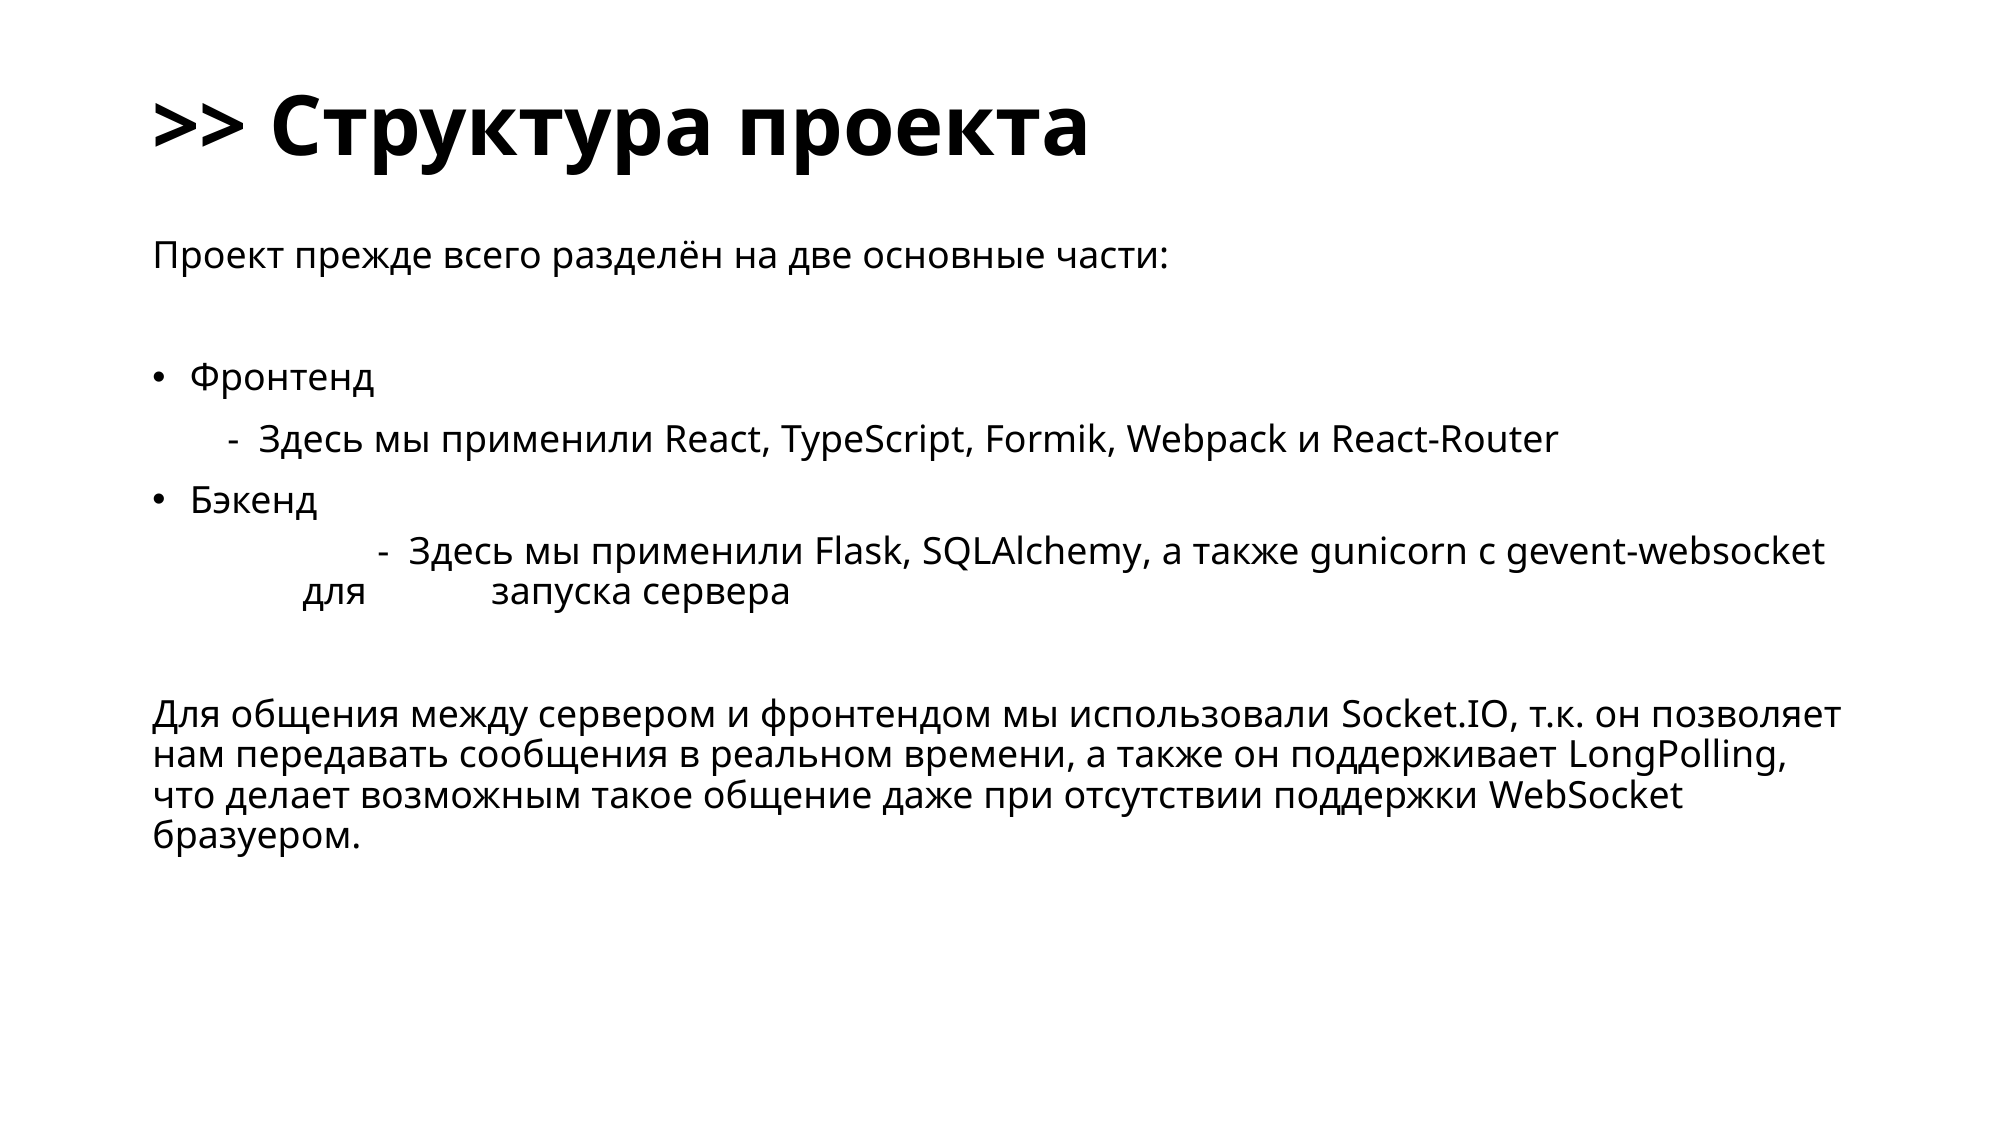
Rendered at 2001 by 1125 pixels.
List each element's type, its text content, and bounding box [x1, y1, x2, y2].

title >> Структура проекта [137, 59, 1863, 197]
list Проект прежде всего разделён на две основные части: Фронтенд - Здесь мы применили React, TypeScript, Formik, Webpack и React-Router Бэкенд - Здесь мы применили Flask, SQLAlchemy, а также gunicorn с gevent-websocket для запуска сервера Для общения между сервером и фронтендом мы использовали Socket.IO, т.к. он позволяет нам передавать сообщения в реальном времени, а также он поддерживает LongPolling, что делает возможным такое общение даже при отсутствии поддержки WebSocket бразуером. [137, 228, 1863, 1013]
